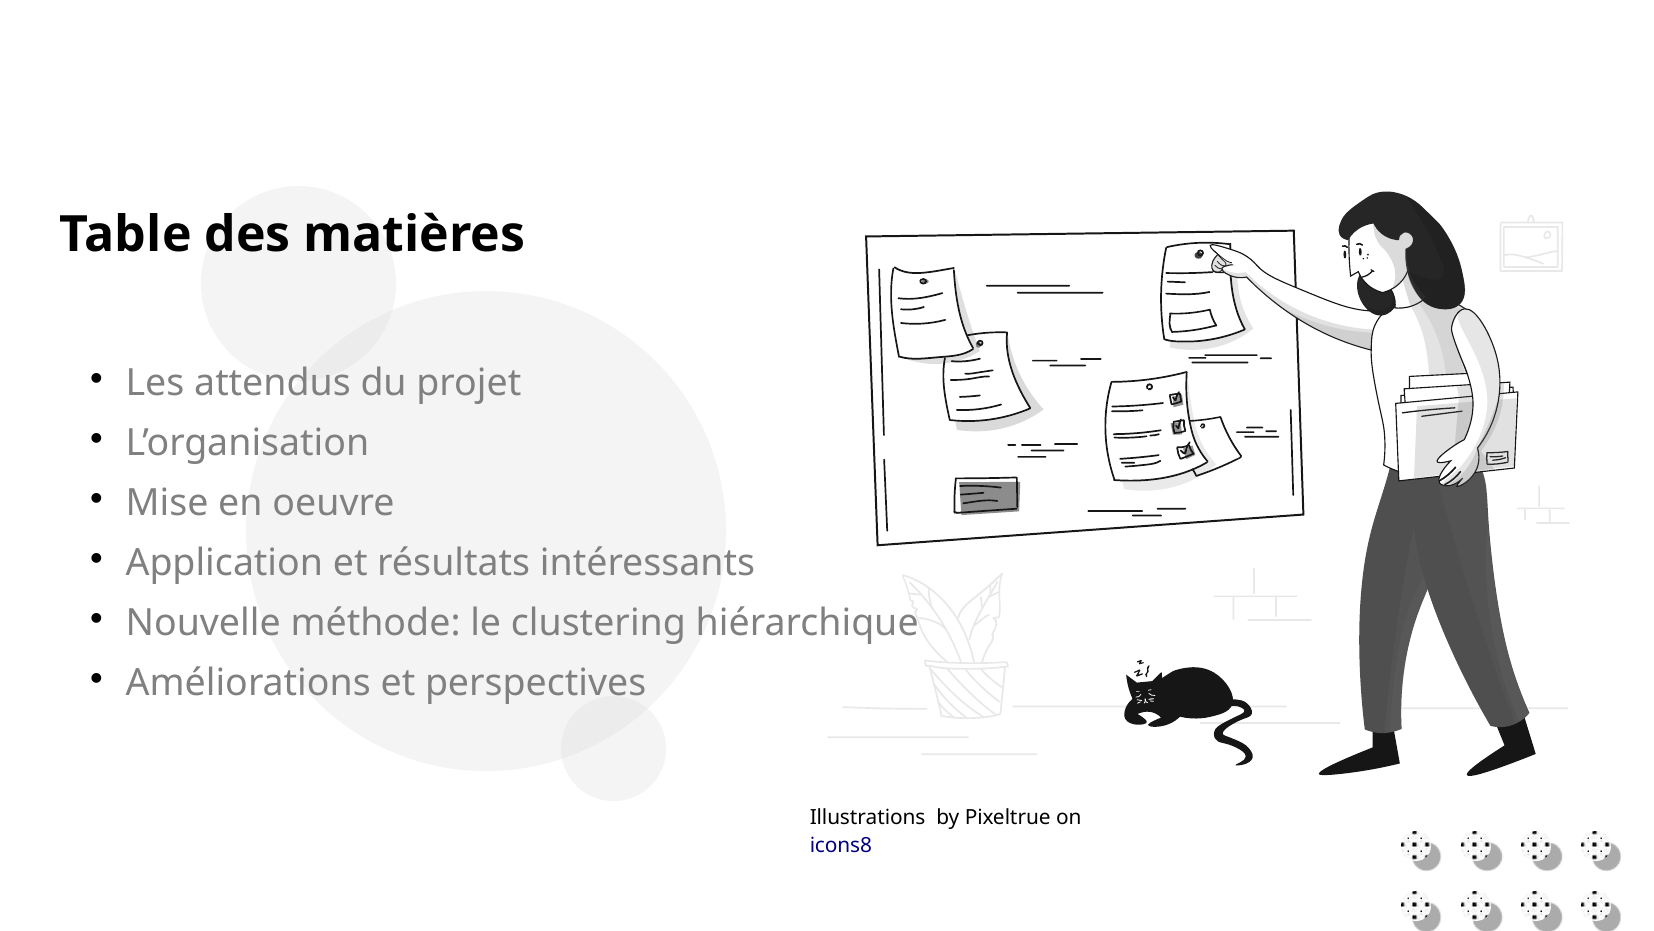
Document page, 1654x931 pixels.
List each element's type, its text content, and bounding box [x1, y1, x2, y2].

text_box Les attendus du projet L’organisation Mise en oeuvre Application et résultats intéressants Nouvelle méthode: le clustering hiérarchique Améliorations et perspectives [75, 350, 1005, 680]
picture [1461, 890, 1492, 922]
picture [1581, 830, 1612, 862]
picture [1400, 891, 1432, 922]
picture [1460, 830, 1492, 862]
picture [1520, 831, 1552, 862]
text_box Table des matières [44, 193, 600, 259]
picture [1520, 890, 1552, 922]
picture [1400, 830, 1432, 862]
picture [1580, 890, 1612, 922]
